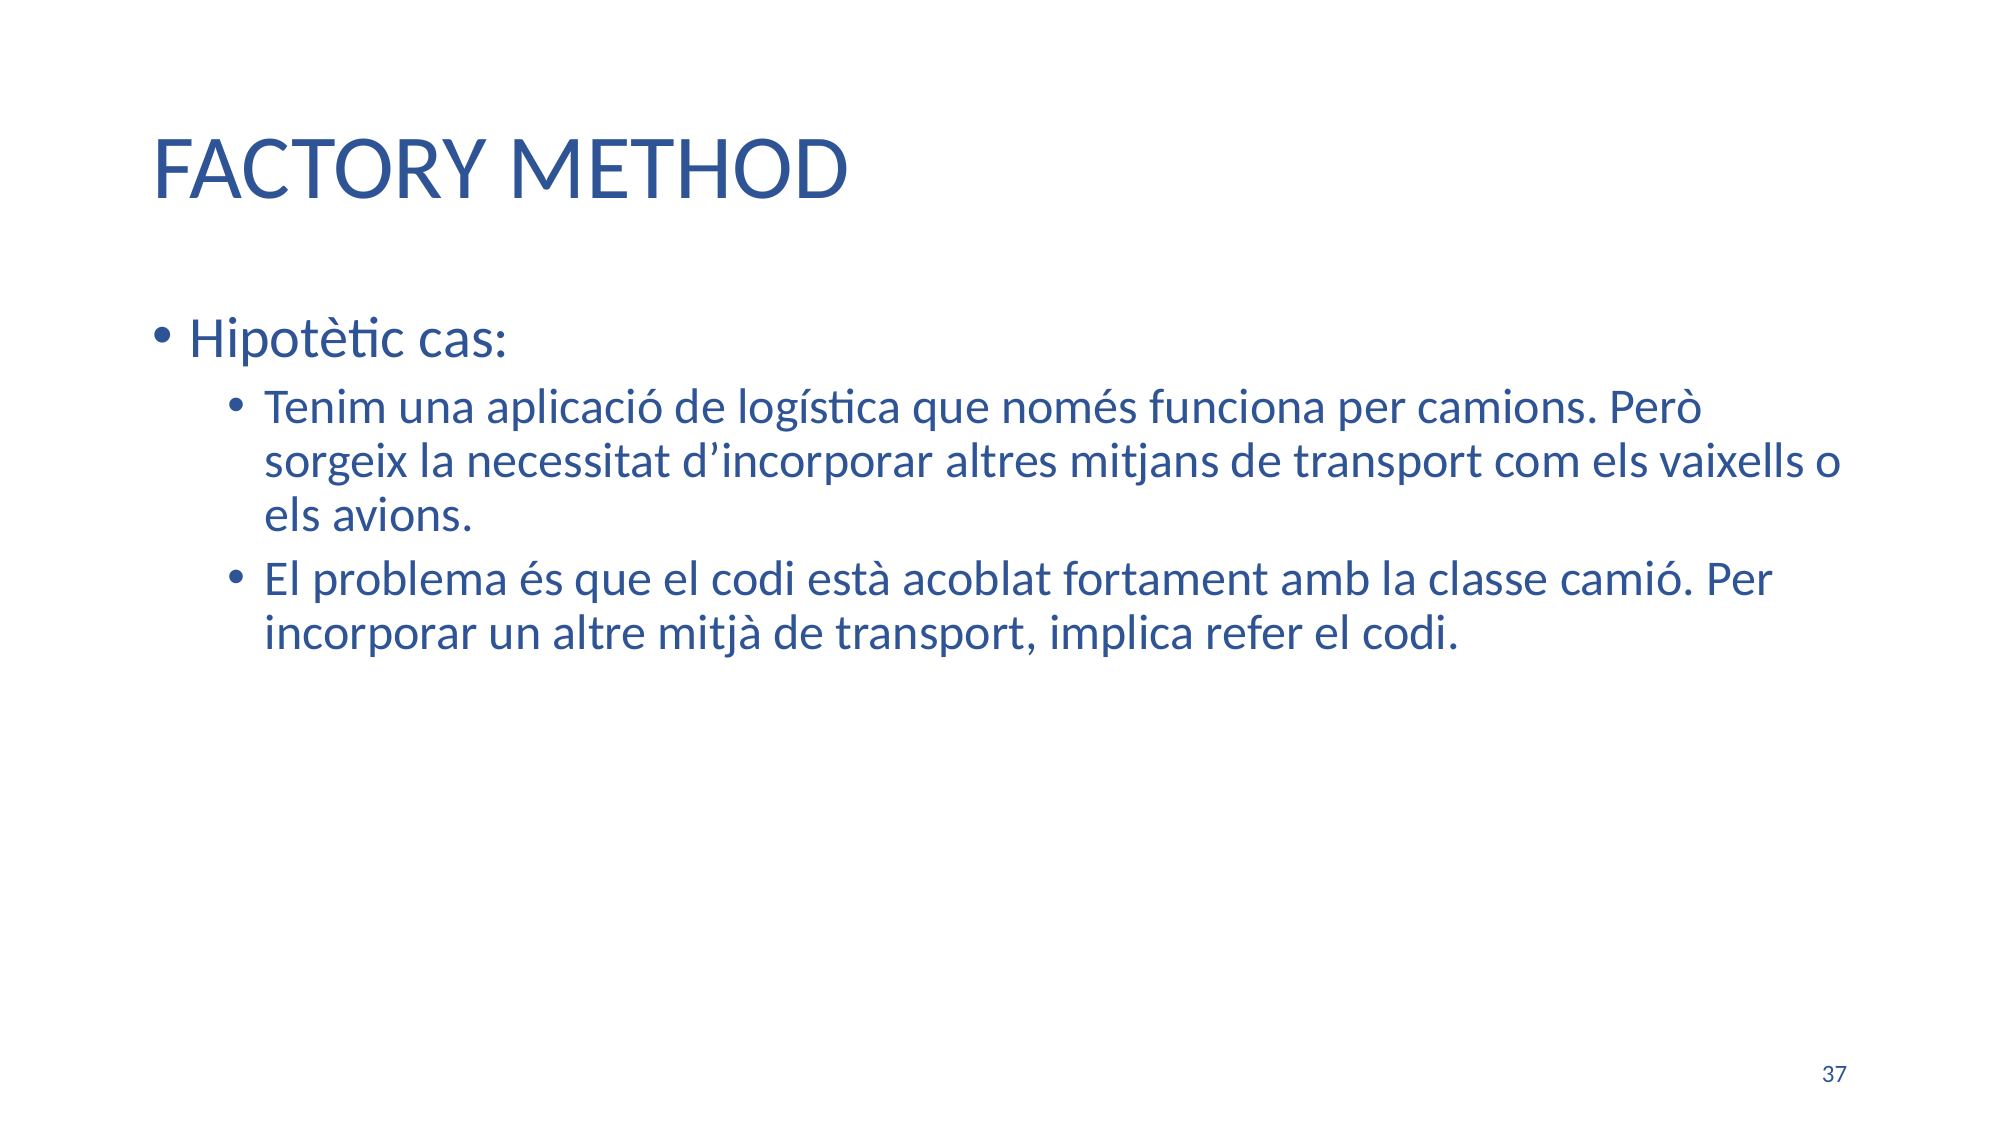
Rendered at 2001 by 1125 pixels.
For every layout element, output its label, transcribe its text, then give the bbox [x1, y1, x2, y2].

title FACTORY METHOD [137, 59, 1863, 278]
list Hipotètic cas: Tenim una aplicació de logística que només funciona per camions. Però sorgeix la necessitat d’incorporar altres mitjans de transport com els vaixells o els avions. El problema és que el codi està acoblat fortament amb la classe camió. Per incorporar un altre mitjà de transport, implica refer el codi. [137, 299, 1863, 1014]
slide_number <number> [1412, 1042, 1863, 1103]
